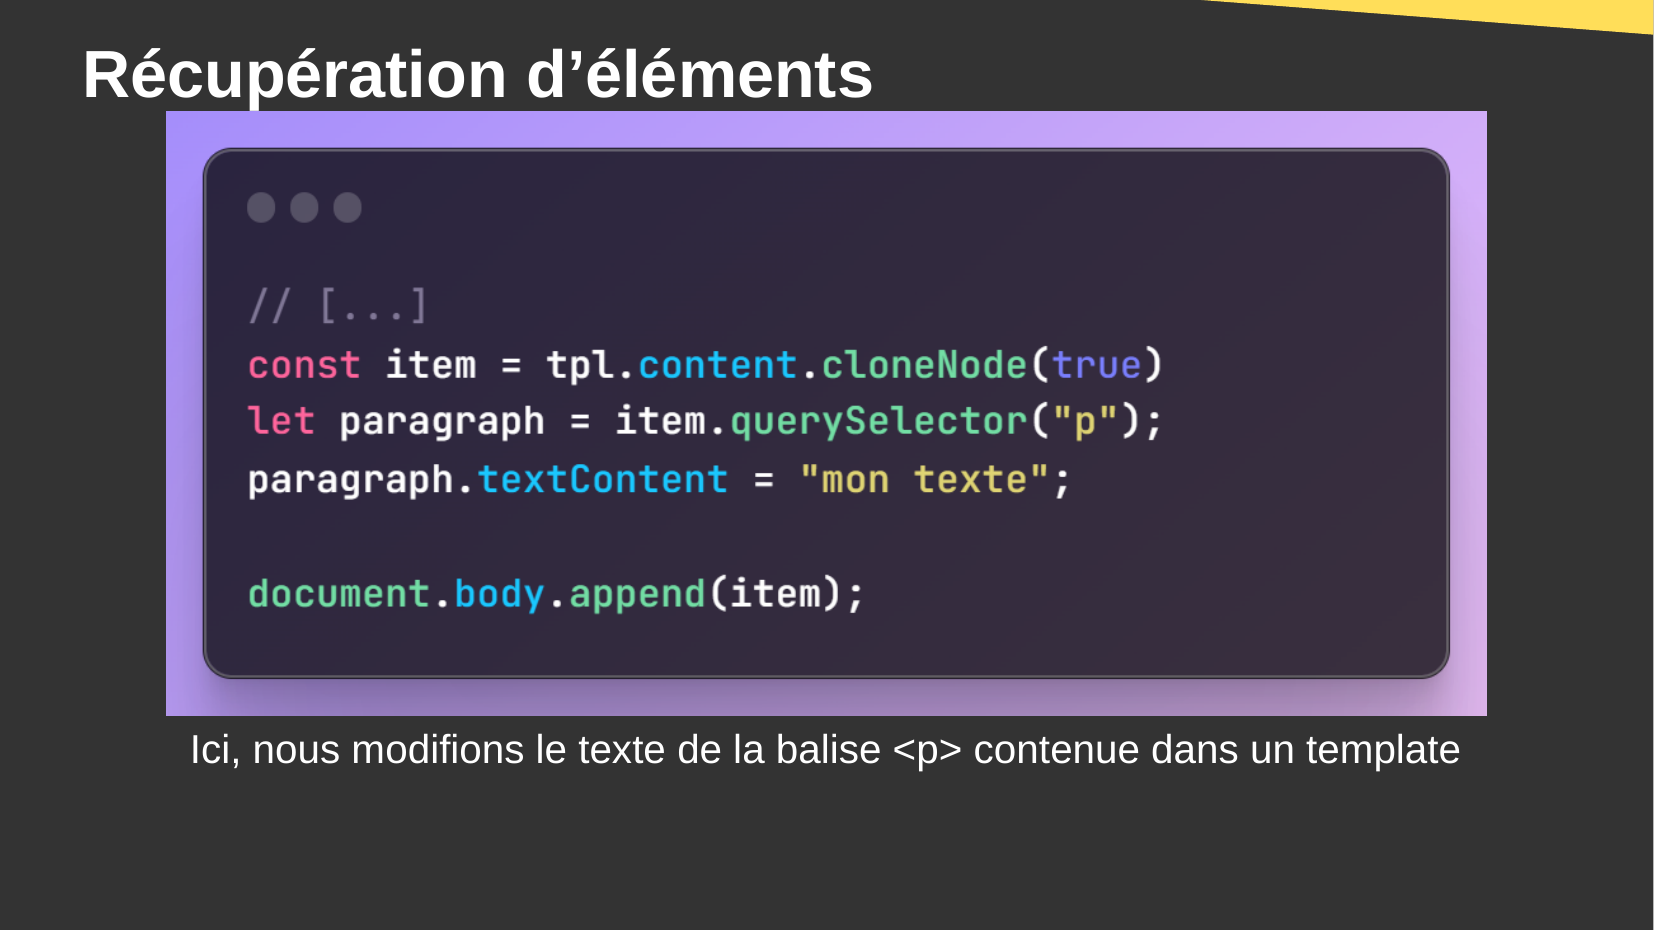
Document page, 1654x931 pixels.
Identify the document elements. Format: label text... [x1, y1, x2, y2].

text_box [1201, 0, 1654, 35]
title Récupération d’éléments [82, 37, 1571, 112]
list Ici, nous modifions le texte de la balise <p> contenue dans un template [177, 726, 1477, 815]
picture [166, 111, 1487, 717]
